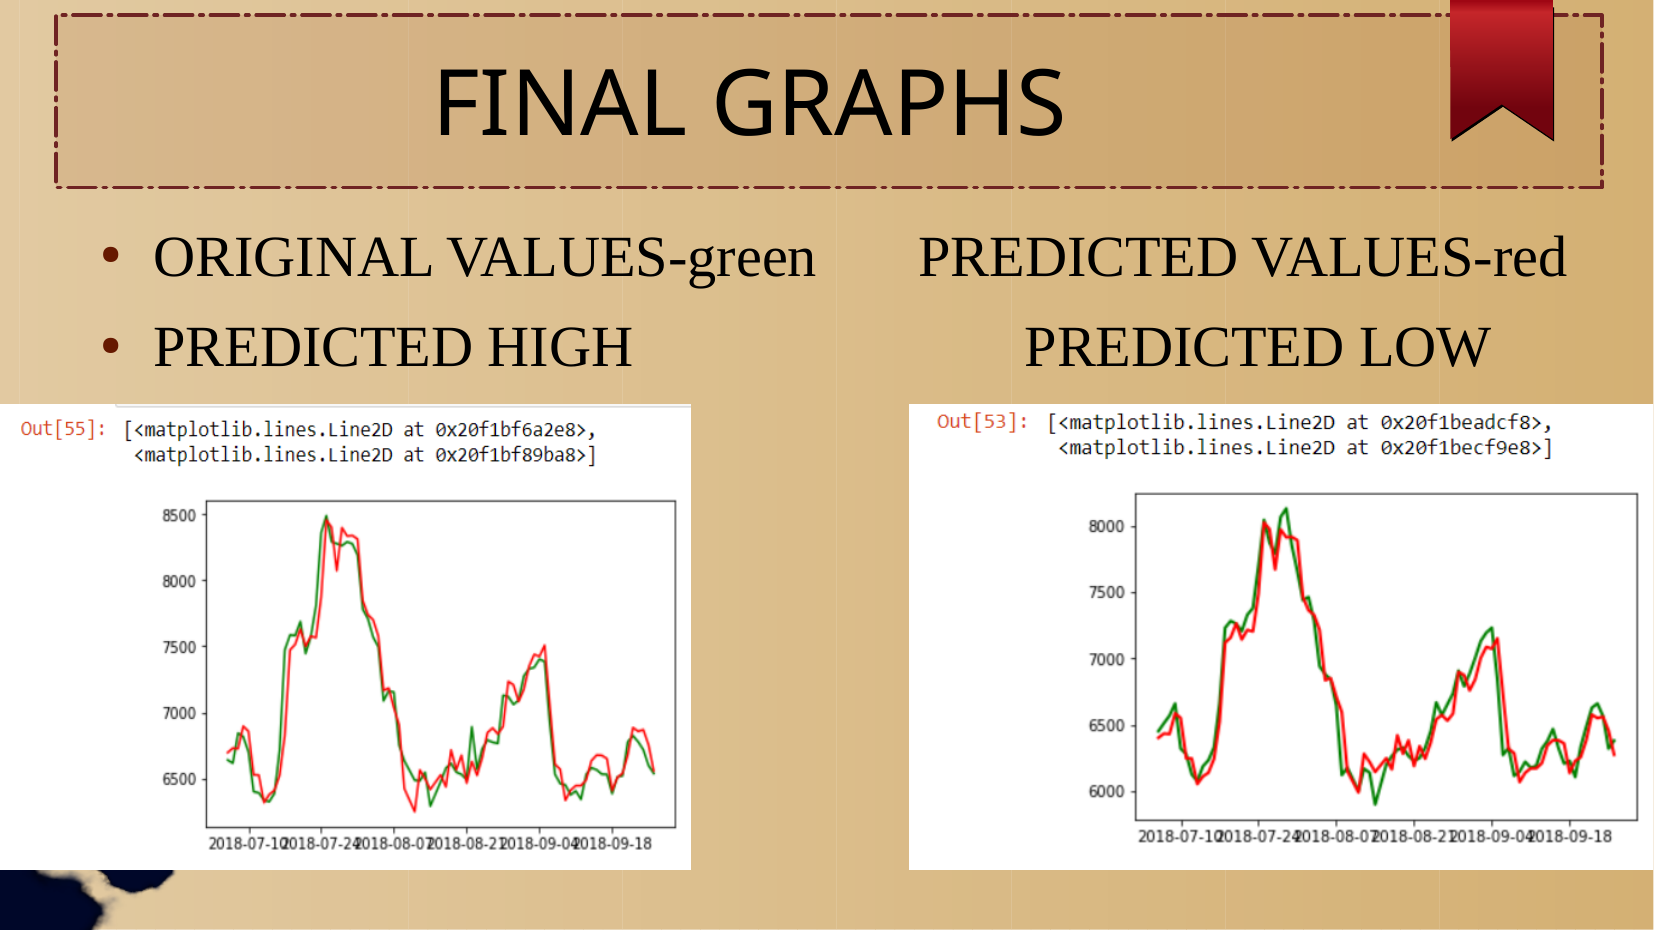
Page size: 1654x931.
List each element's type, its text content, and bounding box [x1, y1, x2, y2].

picture [0, 404, 691, 871]
list ORIGINAL VALUES-green PREDICTED VALUES-red PREDICTED HIGH PREDICTED LOW [82, 224, 1571, 764]
title FINAL GRAPHS [59, 11, 1441, 189]
picture [909, 404, 1654, 871]
